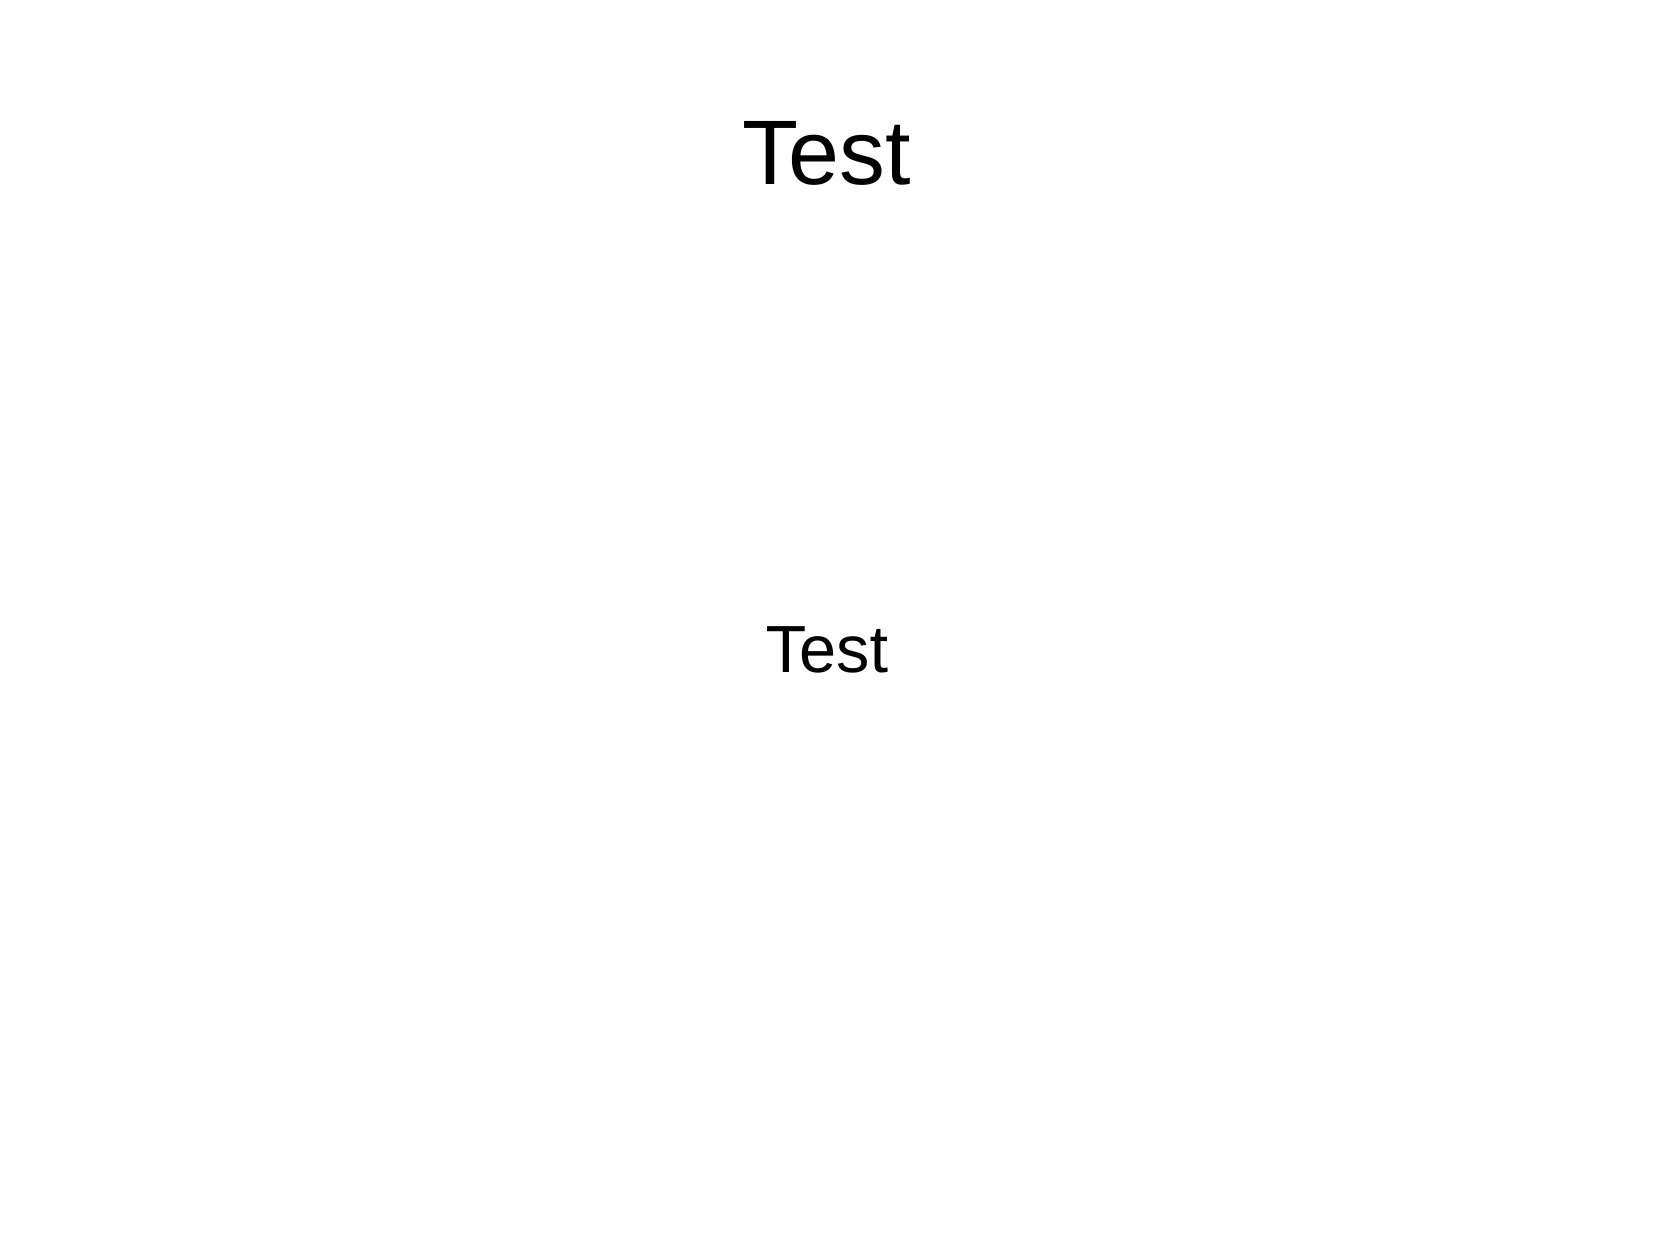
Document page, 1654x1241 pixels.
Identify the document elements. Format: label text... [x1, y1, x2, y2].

title Test [82, 49, 1571, 257]
subtitle Test [82, 290, 1571, 1010]
